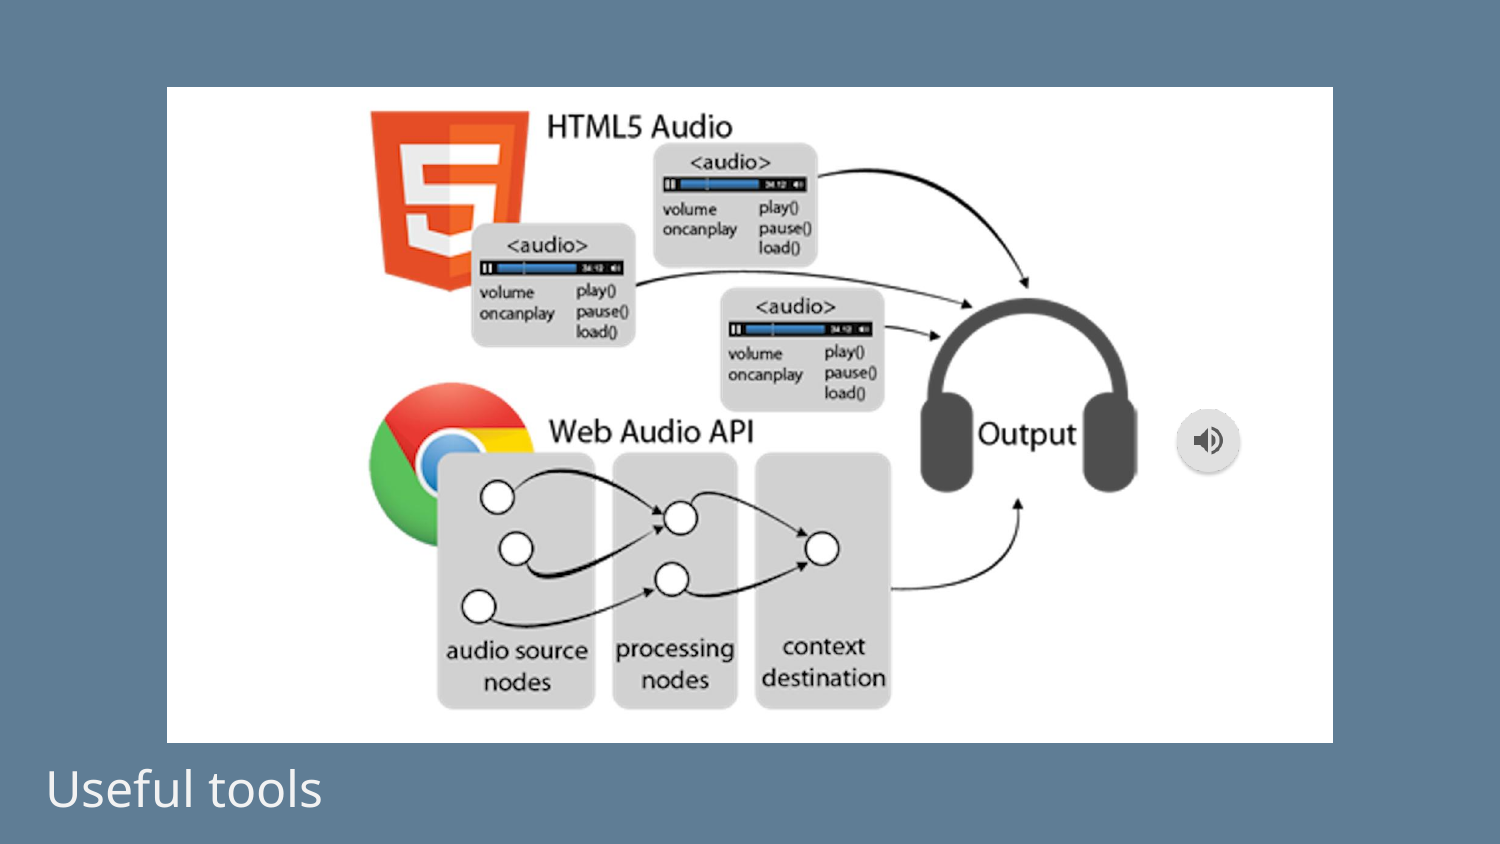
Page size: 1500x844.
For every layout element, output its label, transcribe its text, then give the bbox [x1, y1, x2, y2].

text_box Useful tools [18, 742, 351, 833]
picture [167, 87, 1333, 743]
